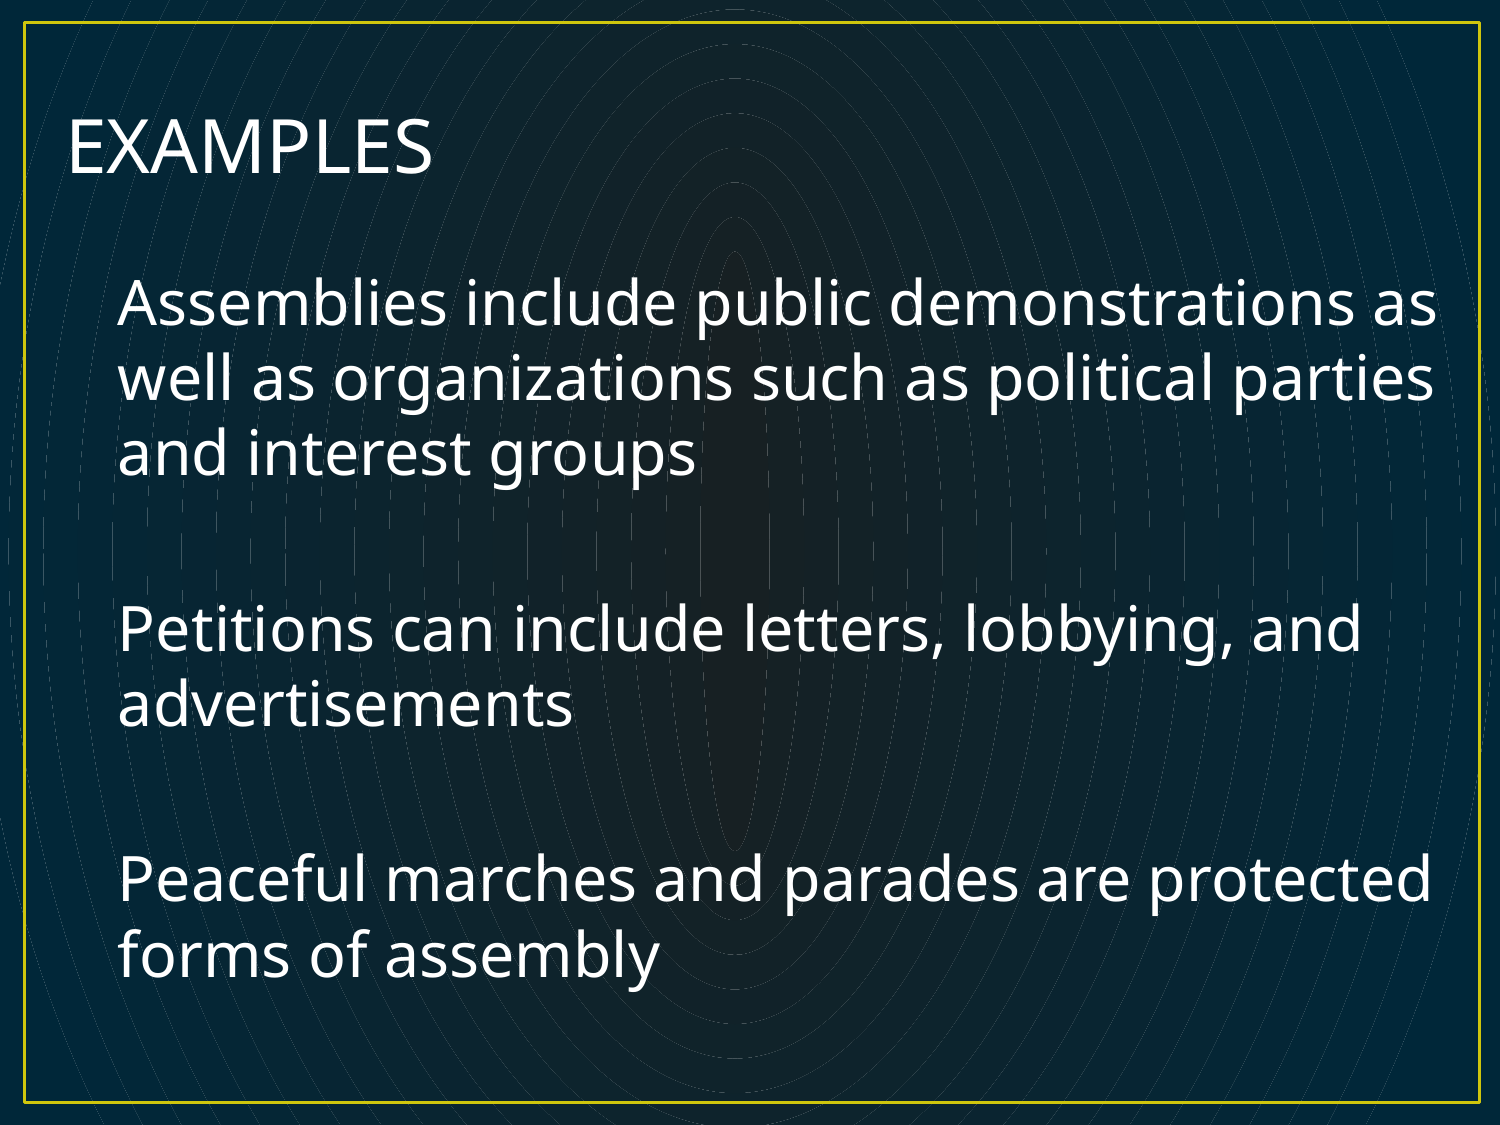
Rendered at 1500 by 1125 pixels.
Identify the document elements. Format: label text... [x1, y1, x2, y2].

list Assemblies include public demonstrations as well as organizations such as political parties and interest groups Petitions can include letters, lobbying, and advertisements Peaceful marches and parades are protected forms of assembly [49, 254, 1475, 998]
title EXAMPLES [49, 75, 1475, 213]
